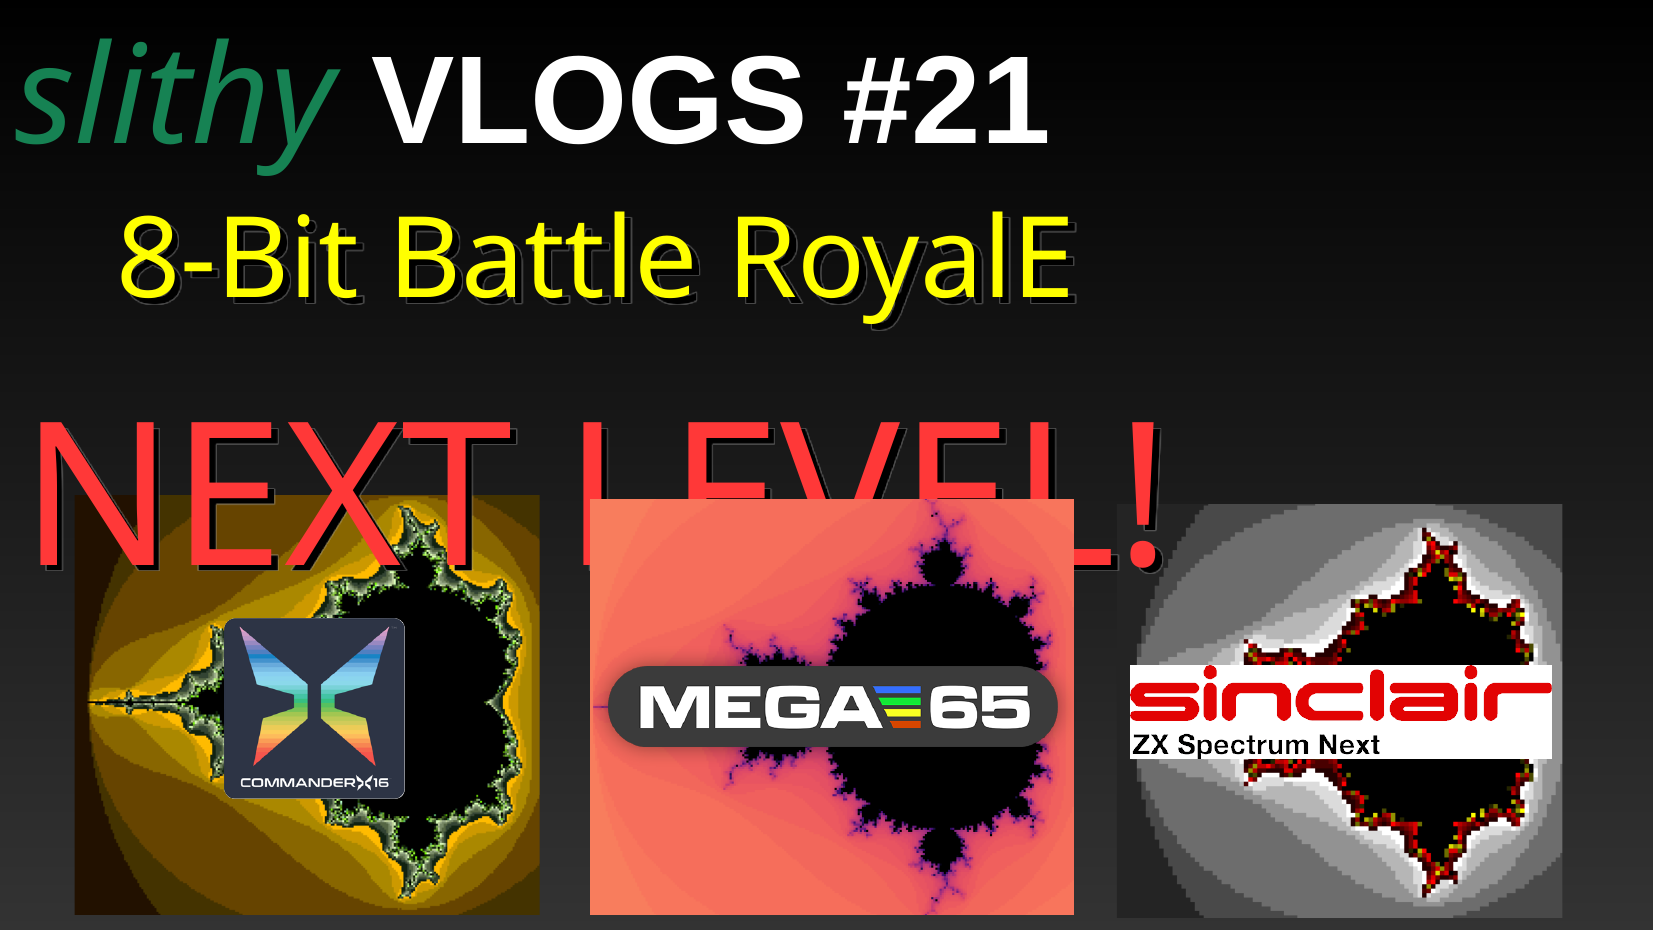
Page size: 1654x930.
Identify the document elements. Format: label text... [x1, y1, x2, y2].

picture [1116, 665, 1563, 918]
picture [586, 499, 1080, 916]
picture [74, 618, 540, 915]
title slithy VLOGS #21 [15, 12, 1126, 169]
text_box 8-Bit Battle RoyalE NEXT LEVEL! [6, 170, 1653, 718]
